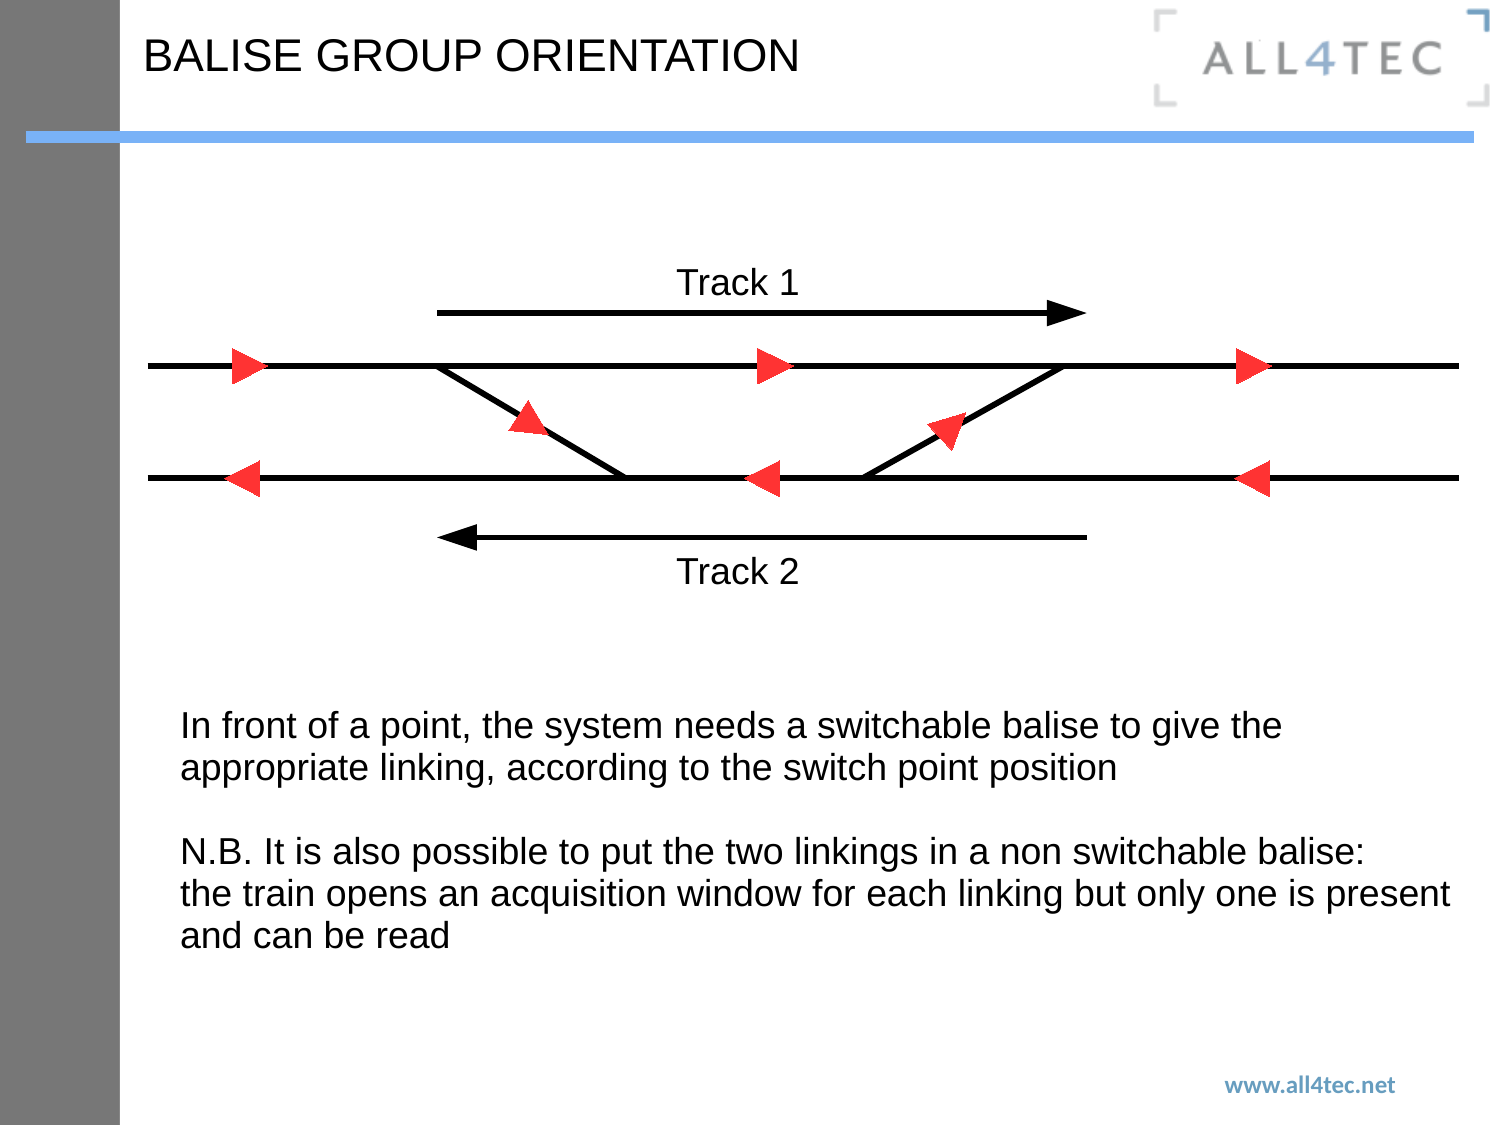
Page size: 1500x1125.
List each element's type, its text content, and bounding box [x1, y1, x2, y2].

text_box [1236, 348, 1272, 384]
text_box [1234, 460, 1270, 497]
text_box In front of a point, the system needs a switchable balise to give the appropriate linking, according to the switch point position N.B. It is also possible to put the two linkings in a non switchable balise: the train opens an acquisition window for each linking but only one is present and can be read [165, 696, 1477, 964]
text_box Track 1 [661, 253, 815, 311]
text_box Track 2 [661, 543, 815, 601]
text_box [224, 460, 260, 497]
text_box [757, 348, 794, 384]
picture [1151, 7, 1493, 109]
title BALISE GROUP ORIENTATION [130, 19, 1152, 114]
text_box [927, 412, 966, 451]
text_box [232, 348, 268, 384]
text_box [744, 460, 780, 497]
text_box [508, 400, 549, 435]
